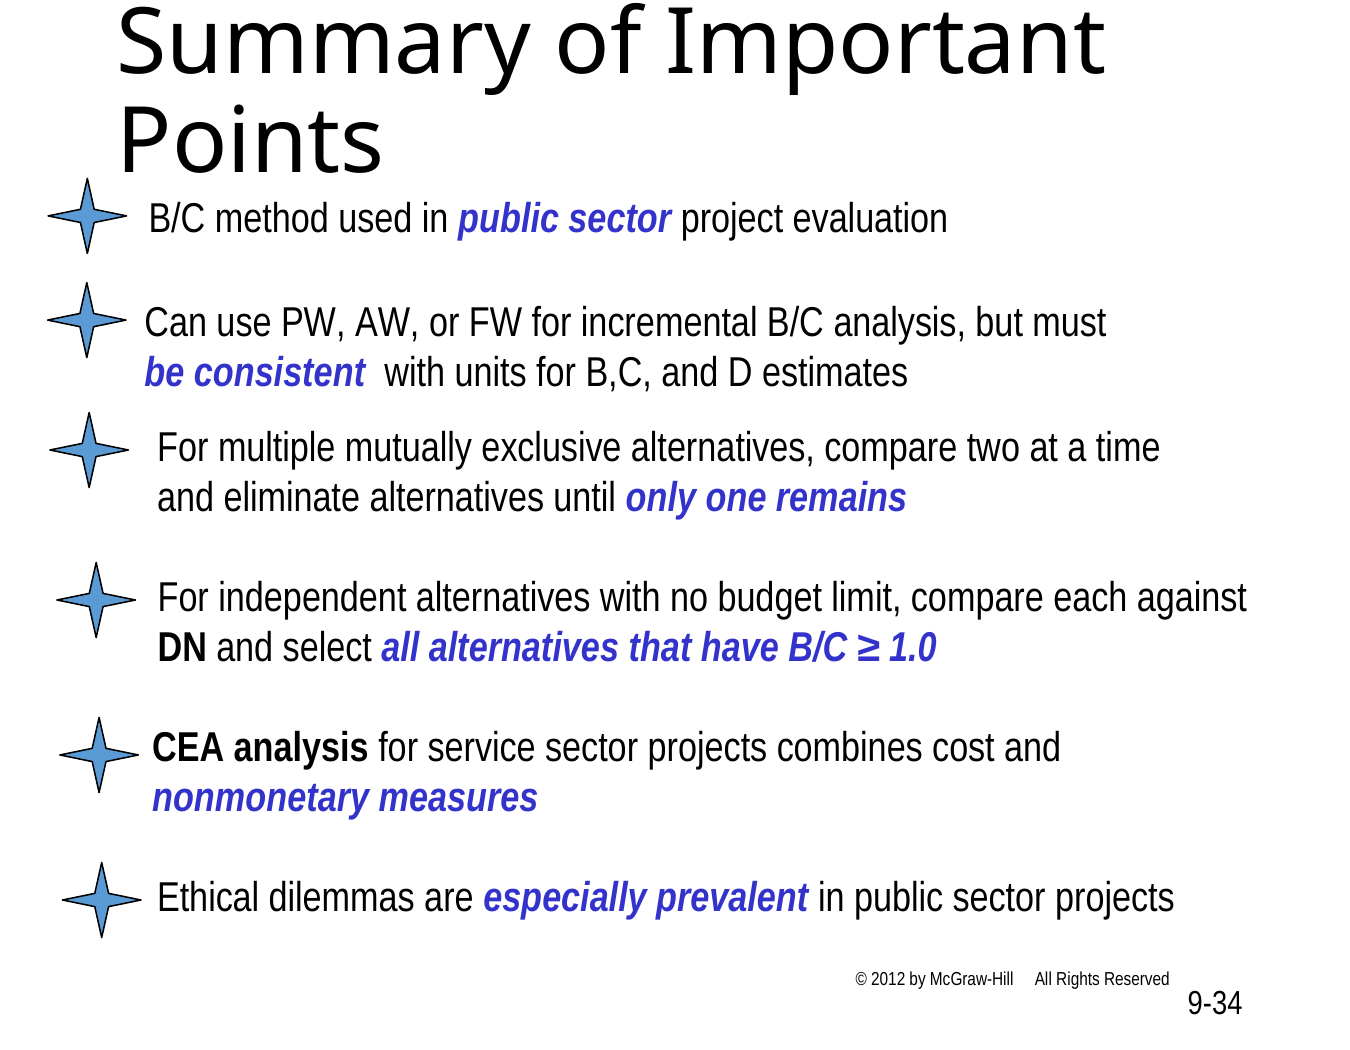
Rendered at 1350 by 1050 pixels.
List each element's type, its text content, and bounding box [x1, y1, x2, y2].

text_box © 2012 by McGraw-Hill All Rights Reserved [837, 955, 1188, 1000]
title Summary of Important Points [101, 24, 1250, 163]
text_box [48, 178, 127, 254]
text_box [62, 862, 141, 938]
text_box Ethical dilemmas are especially prevalent in public sector projects [142, 862, 1200, 928]
text_box B/C method used in public sector project evaluation [133, 183, 973, 249]
text_box Can use PW, AW, or FW for incremental B/C analysis, but must be consistent with units for B,C, and D estimates [129, 287, 1251, 403]
text_box [56, 562, 136, 638]
text_box [49, 412, 129, 488]
text_box For multiple mutually exclusive alternatives, compare two at a time and eliminate alternatives until only one remains [142, 412, 1176, 528]
text_box 9-<number> [953, 973, 1258, 1030]
text_box [59, 717, 137, 793]
text_box CEA analysis for service sector projects combines cost and nonmonetary measures [137, 712, 1133, 828]
text_box [47, 282, 127, 358]
text_box For independent alternatives with no budget limit, compare each against DN and select all alternatives that have B/C ≥ 1.0 [142, 562, 1272, 678]
